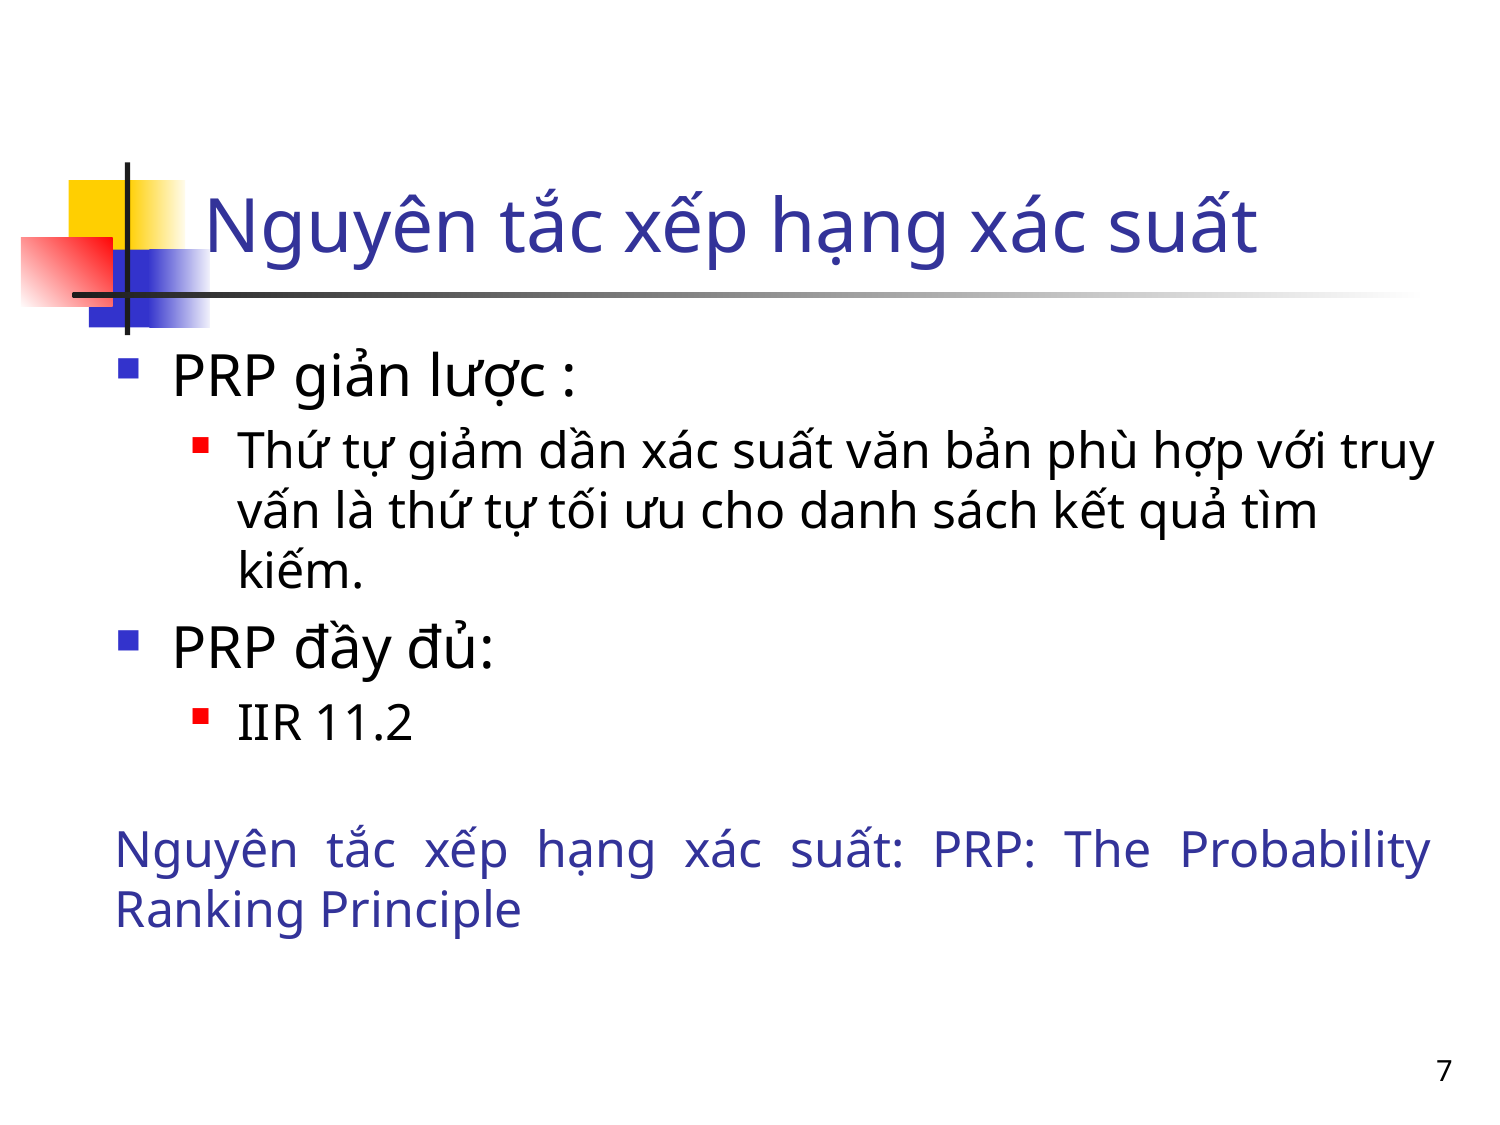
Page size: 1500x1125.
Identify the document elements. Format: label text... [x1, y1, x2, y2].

slide_number <number> [1155, 1024, 1468, 1100]
title Nguyên tắc xếp hạng xác suất [188, 35, 1468, 275]
list PRP giản lược : Thứ tự giảm dần xác suất văn bản phù hợp với truy vấn là thứ tự tối ưu cho danh sách kết quả tìm kiếm. PRP đầy đủ: IIR 11.2 [100, 331, 1469, 764]
text_box Nguyên tắc xếp hạng xác suất: PRP: The Probability Ranking Principle [100, 810, 1447, 946]
